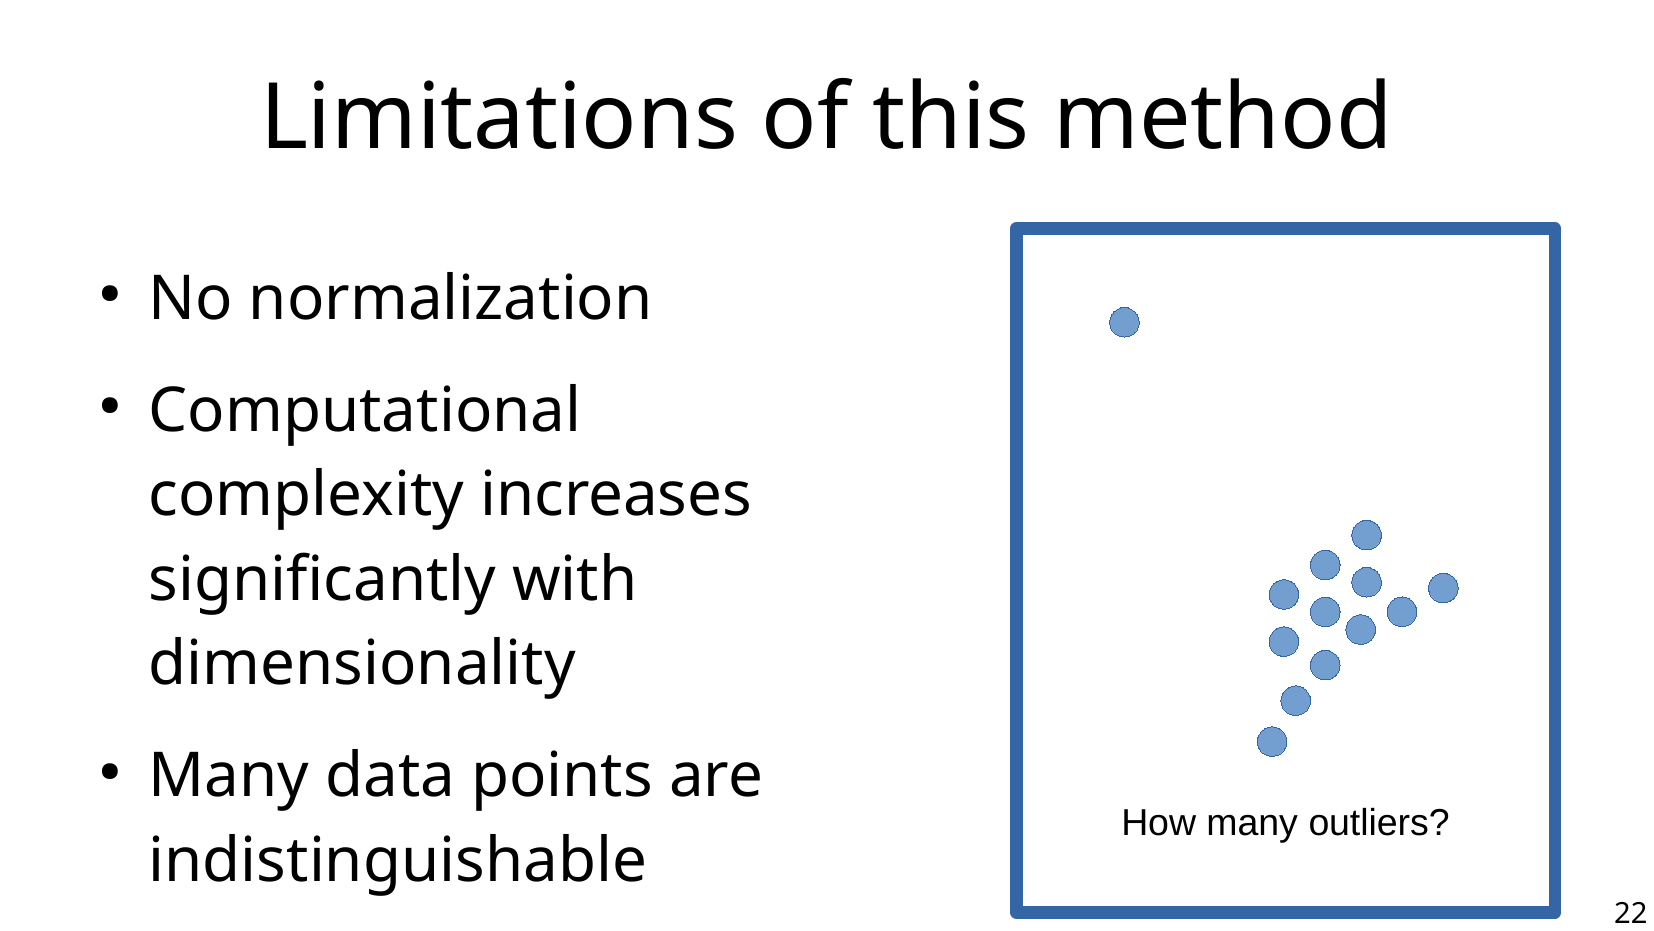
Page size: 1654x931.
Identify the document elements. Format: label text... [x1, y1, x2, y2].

list No normalization Computational complexity increases significantly with dimensionality Many data points are indistinguishable [82, 253, 862, 902]
title Limitations of this method [82, 1, 1571, 226]
text_box How many outliers? [1016, 228, 1555, 913]
